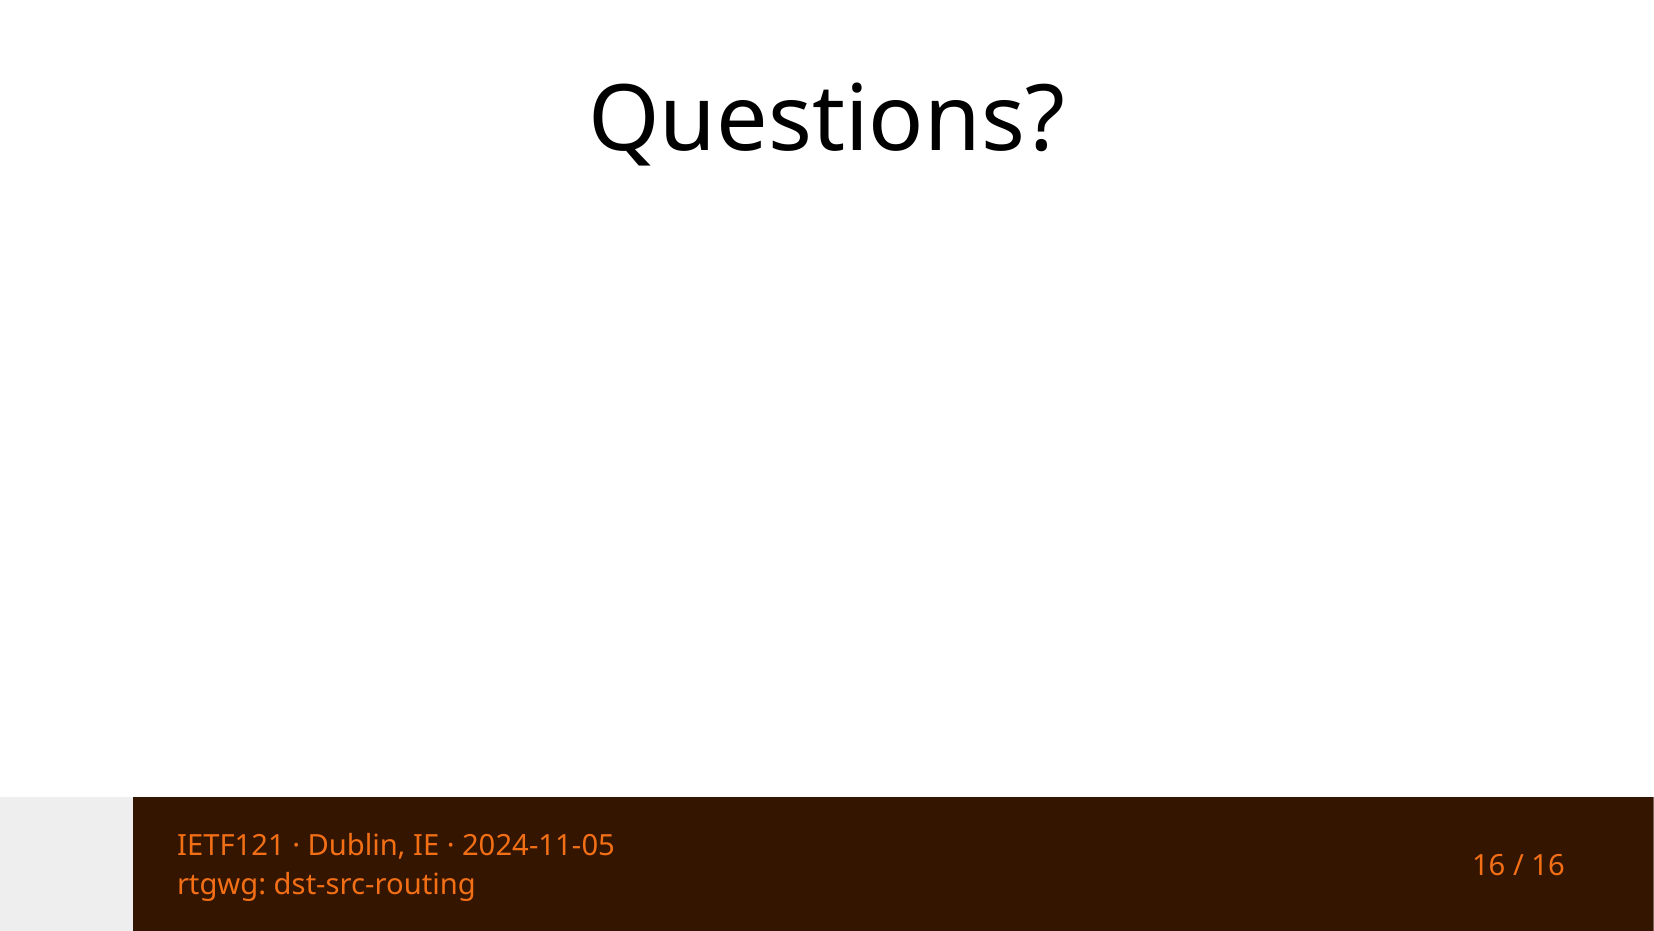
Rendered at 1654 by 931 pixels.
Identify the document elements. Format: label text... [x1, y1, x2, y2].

title Questions? [82, 37, 1571, 193]
